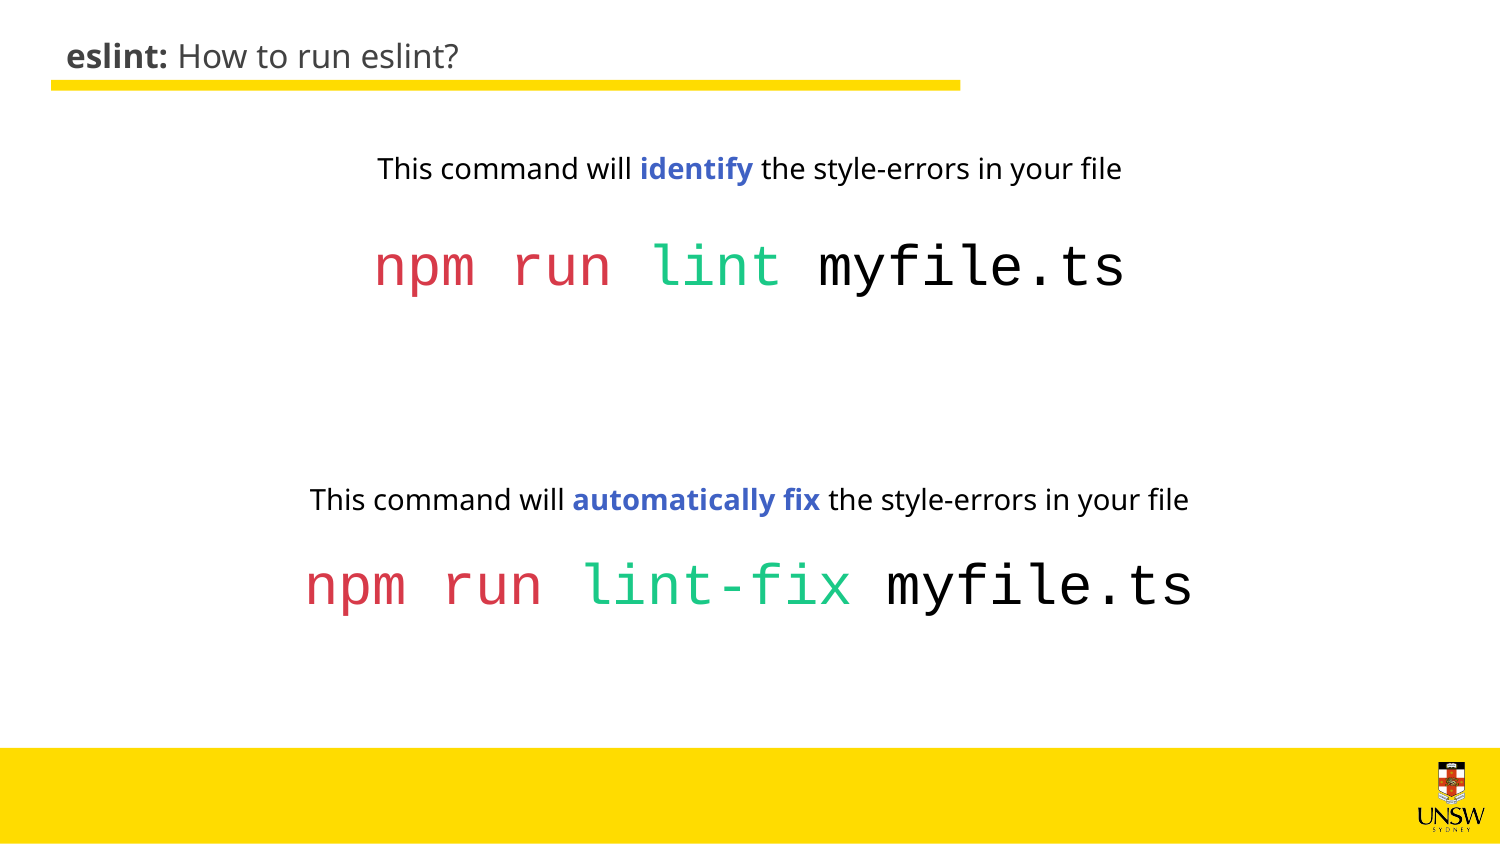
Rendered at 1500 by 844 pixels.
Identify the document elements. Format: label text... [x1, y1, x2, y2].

text_box eslint: How to run eslint? [51, 20, 1449, 91]
text_box This command will identify the style-errors in your file [308, 135, 1191, 201]
text_box This command will automatically fix the style-errors in your file [185, 466, 1315, 532]
text_box [51, 79, 961, 91]
text_box npm run lint-fix myfile.ts [120, 532, 1380, 632]
text_box npm run lint myfile.ts [120, 213, 1380, 313]
picture [1418, 762, 1485, 832]
